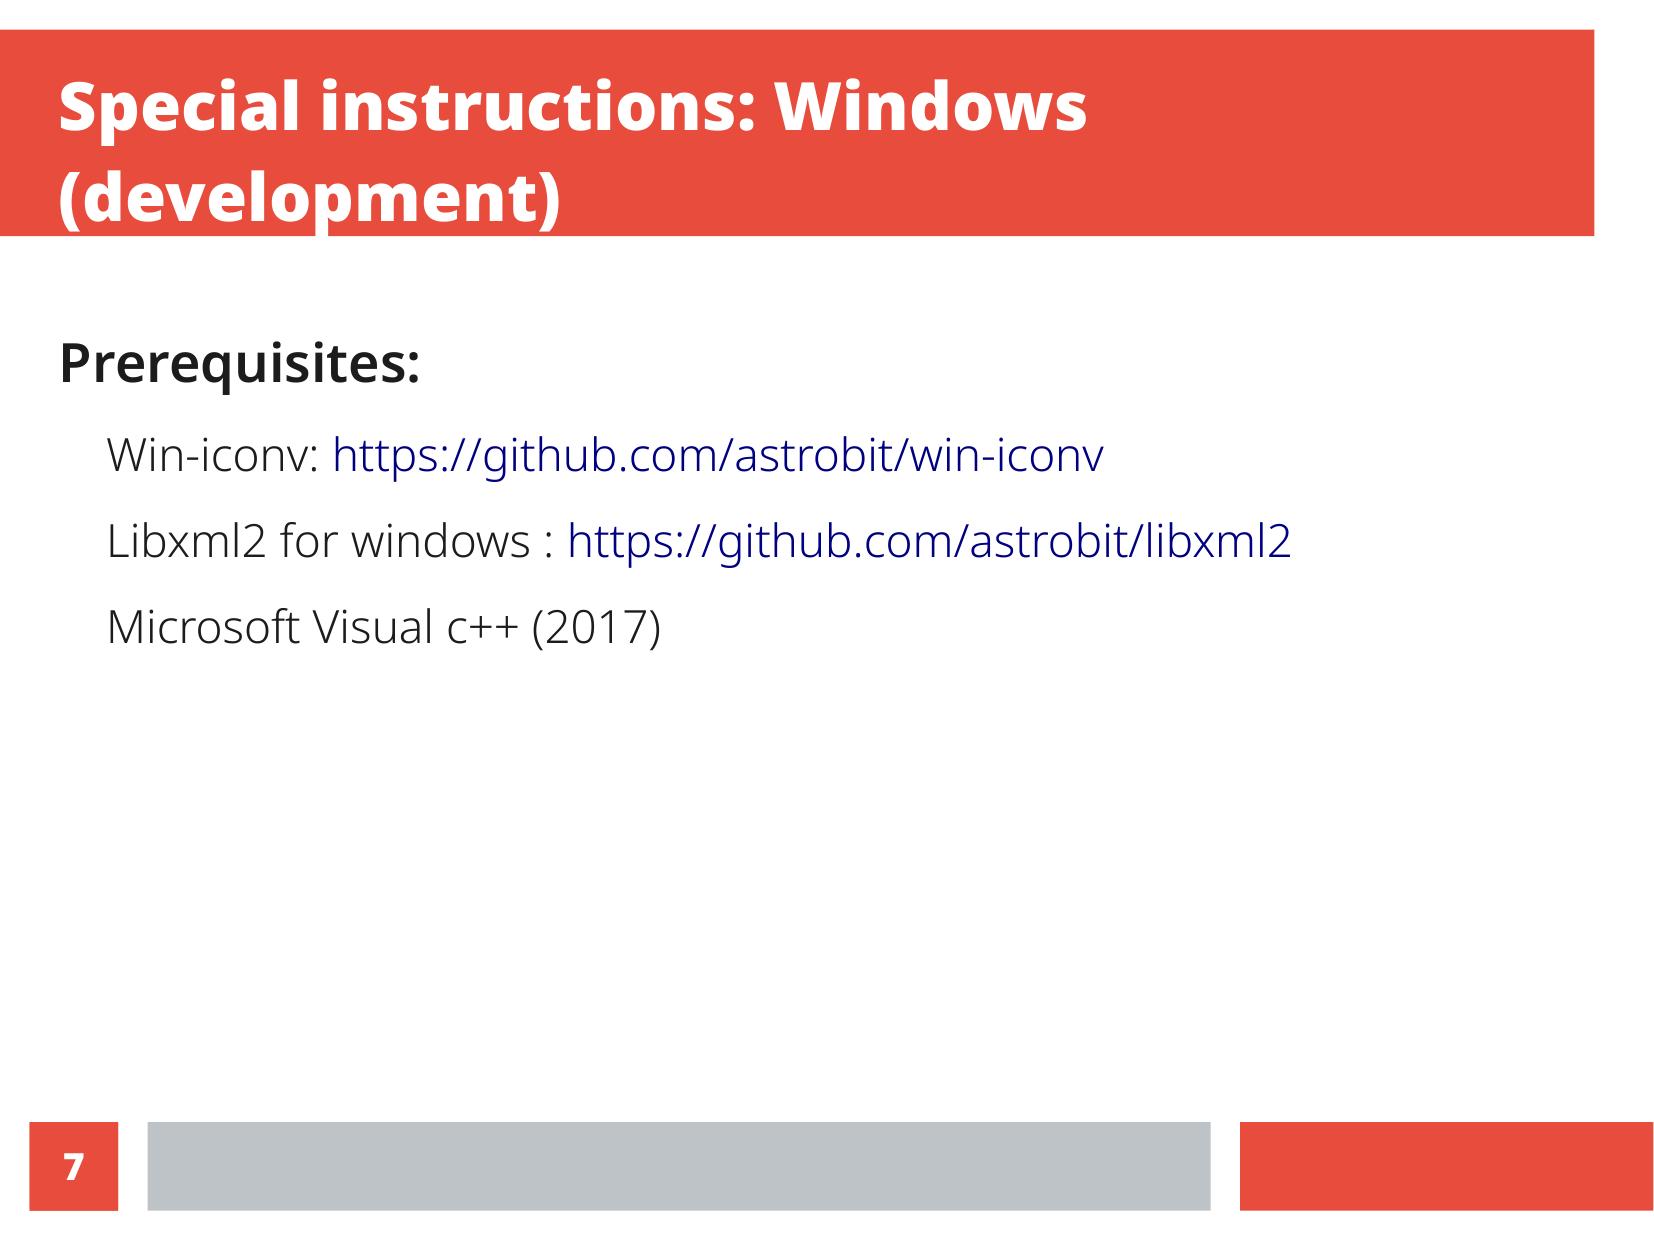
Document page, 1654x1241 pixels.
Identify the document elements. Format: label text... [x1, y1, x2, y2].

title Special instructions: Windows (development) [59, 59, 1595, 207]
list Prerequisites: Win-iconv: https://github.com/astrobit/win-iconv Libxml2 for windows : https://github.com/astrobit/libxml2 Microsoft Visual c++ (2017) [59, 324, 1565, 1093]
